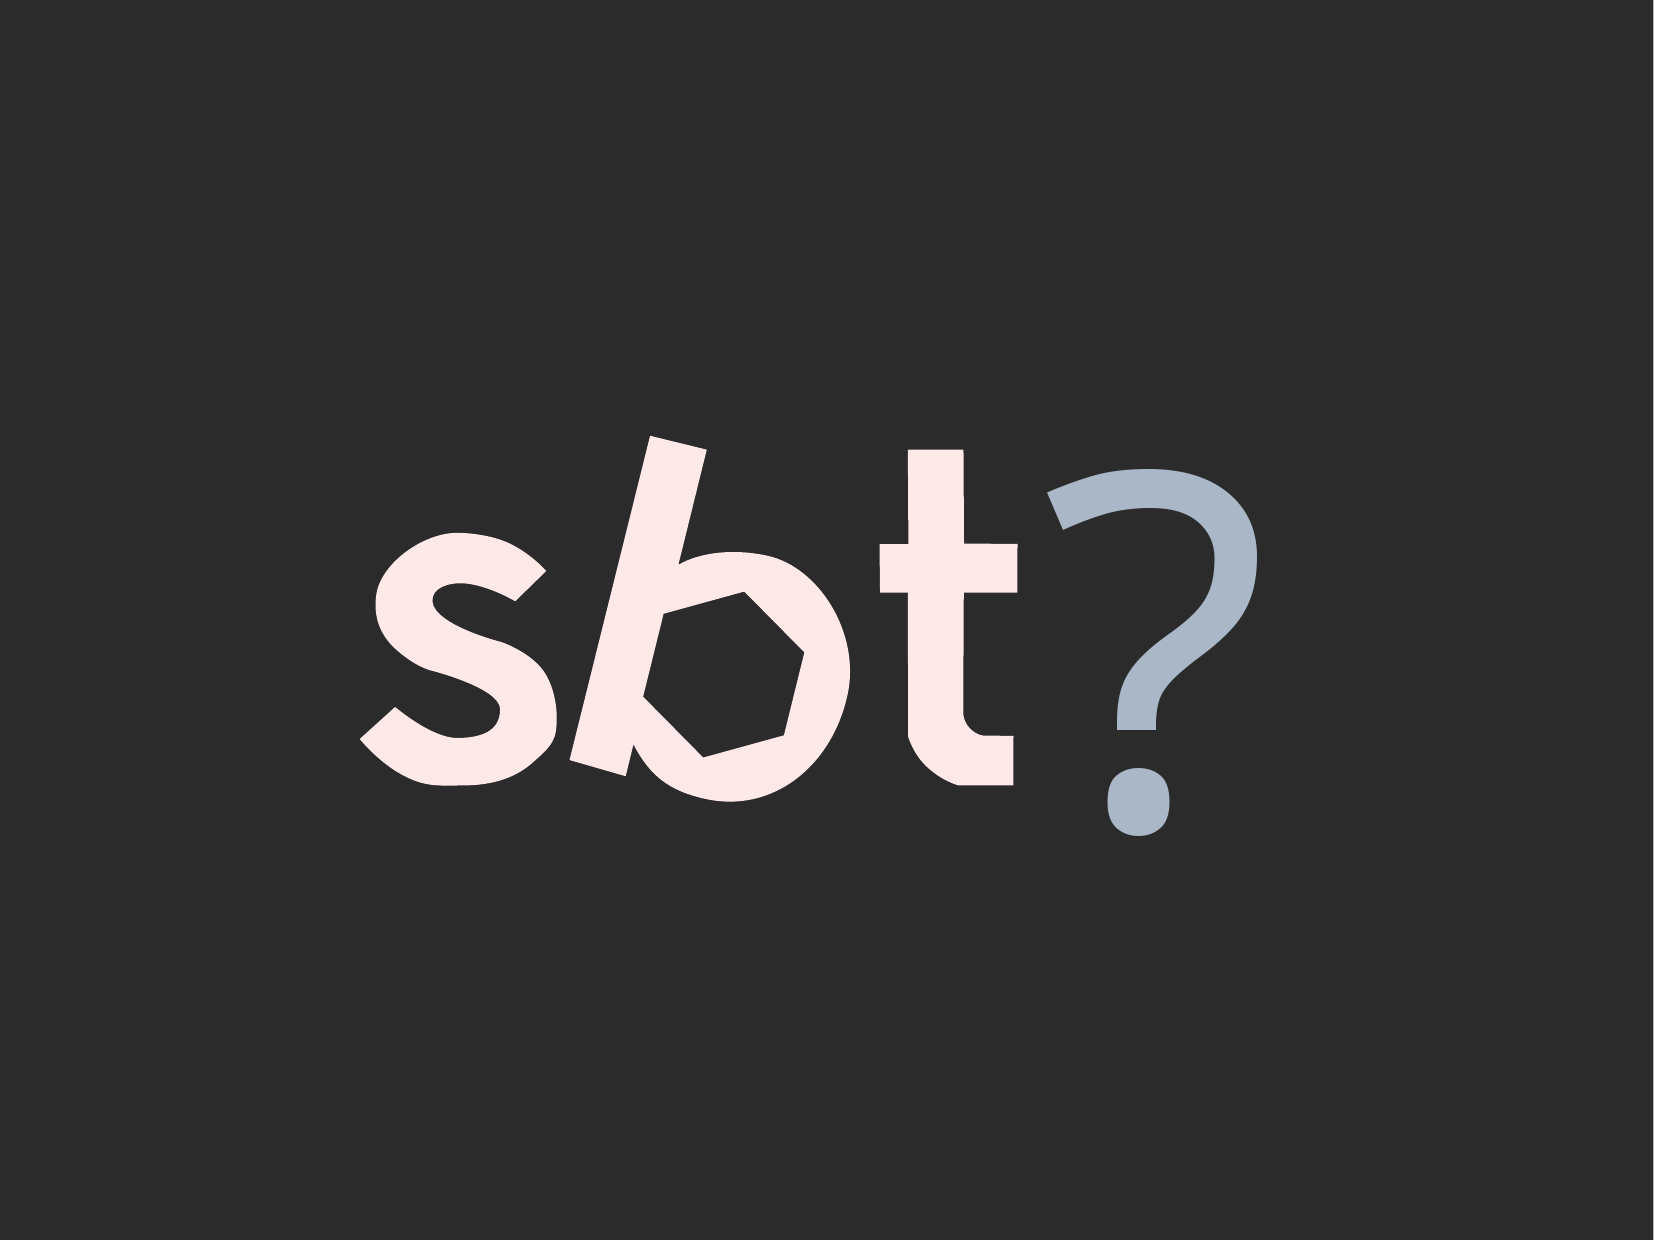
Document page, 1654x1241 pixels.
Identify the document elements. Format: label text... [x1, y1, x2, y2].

picture [347, 421, 987, 819]
text_box ? [987, 289, 1307, 933]
